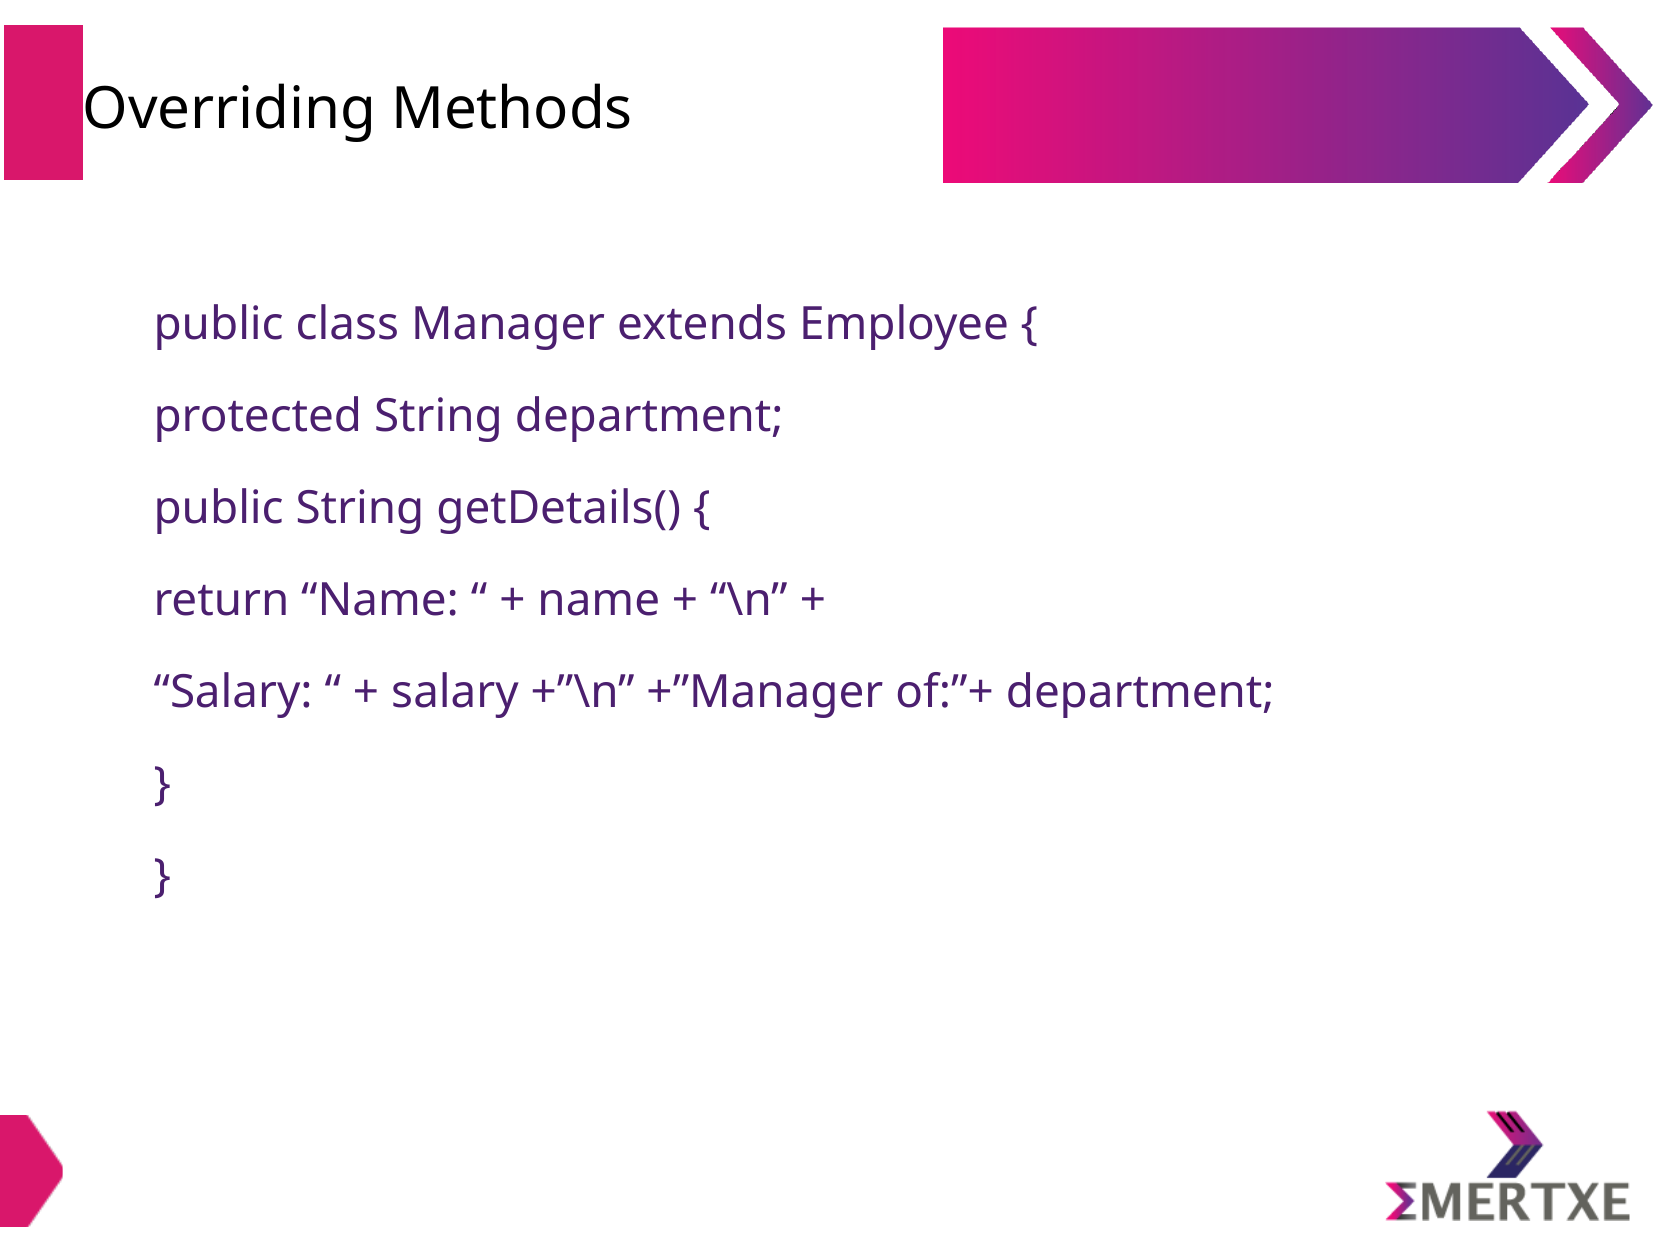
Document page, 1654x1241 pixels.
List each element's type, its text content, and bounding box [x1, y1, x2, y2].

picture [1385, 1107, 1631, 1221]
list public class Manager extends Employee { protected String department; public String getDetails() { return “Name: “ + name + “\n” + “Salary: “ + salary +”\n” +”Manager of:”+ department; } } [82, 290, 1571, 1010]
picture [1571, 27, 1653, 183]
title Overriding Methods [82, 2, 1571, 210]
